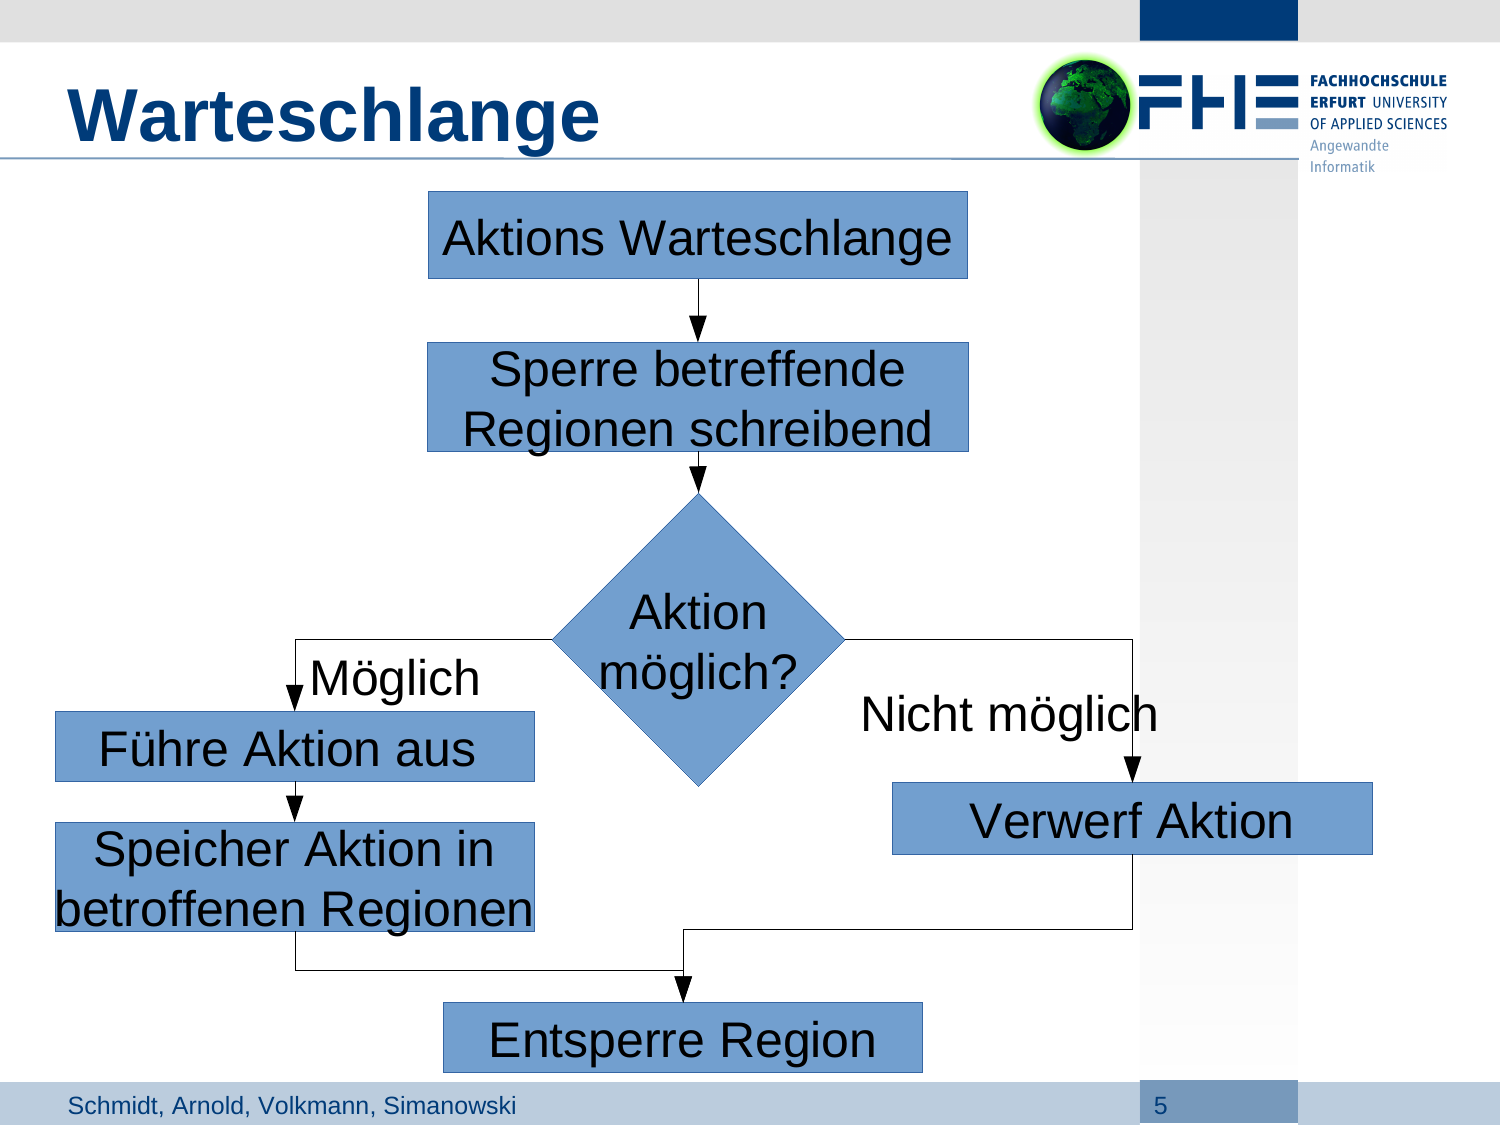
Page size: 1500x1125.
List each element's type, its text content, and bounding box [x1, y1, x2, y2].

text_box Führe Aktion aus [55, 711, 535, 782]
title Warteschlange [53, 58, 1140, 142]
picture [1030, 50, 1140, 58]
text_box Aktions Warteschlange [428, 191, 968, 279]
picture [1030, 75, 1447, 172]
text_box Entsperre Region [443, 1002, 923, 1073]
text_box Speicher Aktion in betroffenen Regionen [55, 822, 535, 932]
text_box Aktion möglich? [552, 493, 845, 787]
text_box Sperre betreffende Regionen schreibend [427, 342, 969, 452]
text_box Verwerf Aktion [892, 782, 1373, 855]
